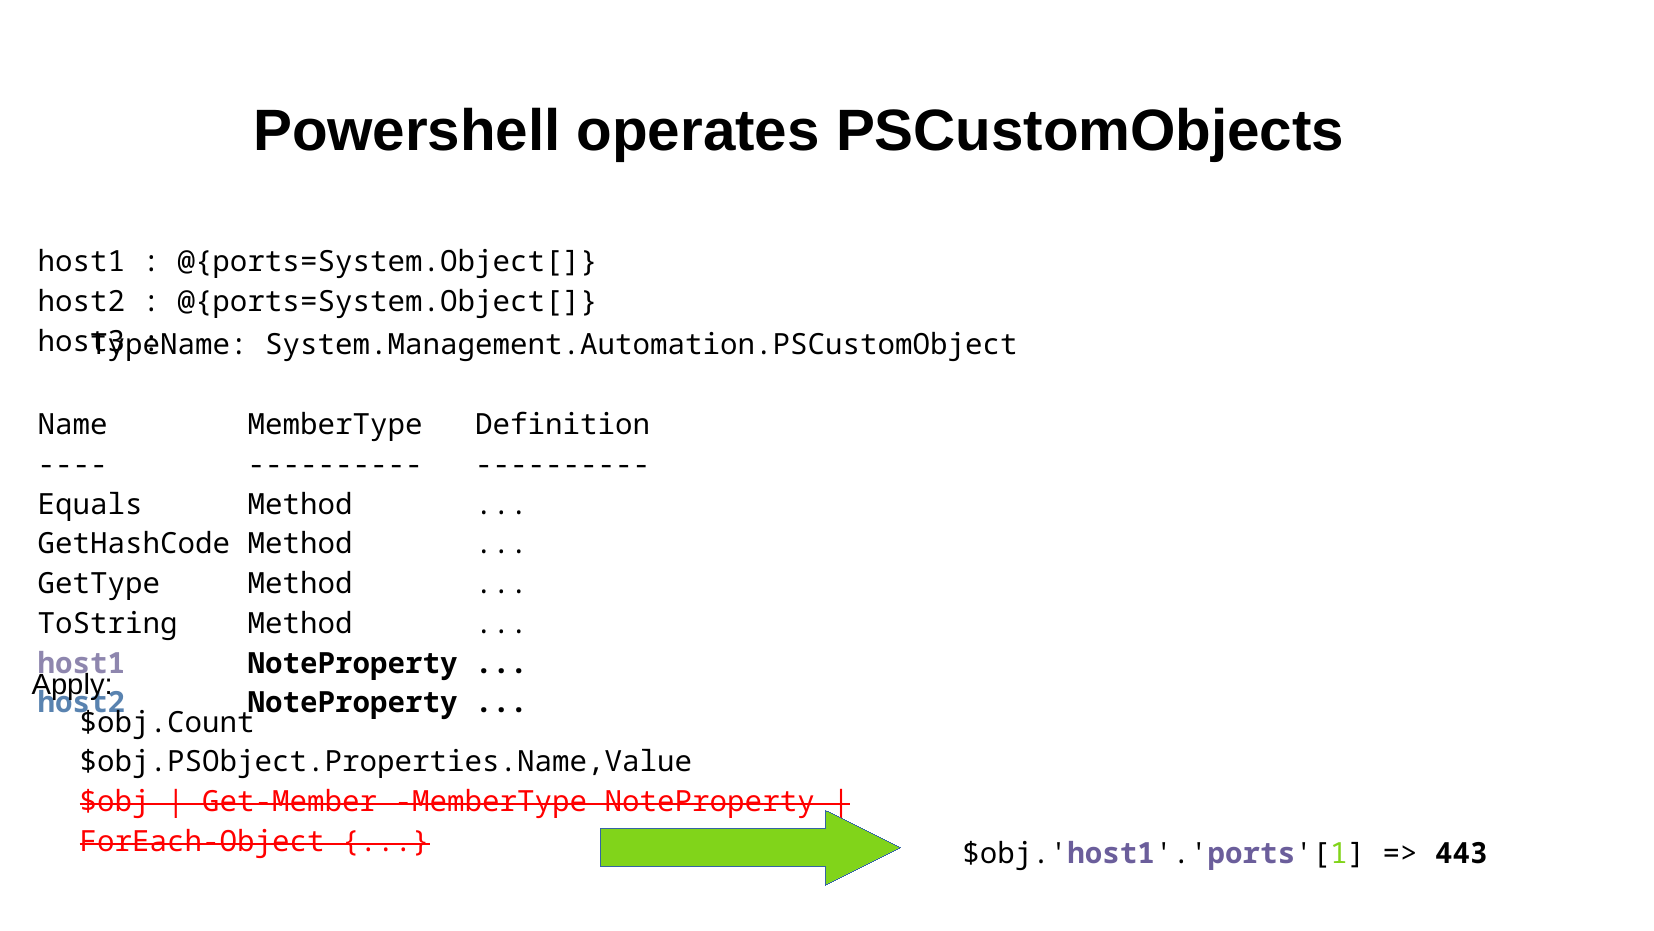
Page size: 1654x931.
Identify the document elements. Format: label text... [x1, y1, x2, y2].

text_box TypeName: System.Management.Automation.PSCustomObject Name MemberType Definition ---- ---------- ---------- Equals Method ... GetHashCode Method ... GetType Method ... ToString Method ... host1 NoteProperty ... host2 NoteProperty ... [37, 337, 1126, 708]
title Powershell operates PSCustomObjects [82, 37, 1571, 193]
subtitle host1 : @{ports=System.Object[]} host2 : @{ports=System.Object[]} host3 : [37, 187, 713, 337]
text_box $obj.'host1'.'ports'[1] => 443 [947, 825, 1576, 886]
text_box Apply: $obj.Count $obj.PSObject.Properties.Name,Value $obj | Get-Member -MemberType NoteProperty | ForEach-Object {...} [31, 688, 901, 840]
text_box [600, 810, 901, 886]
